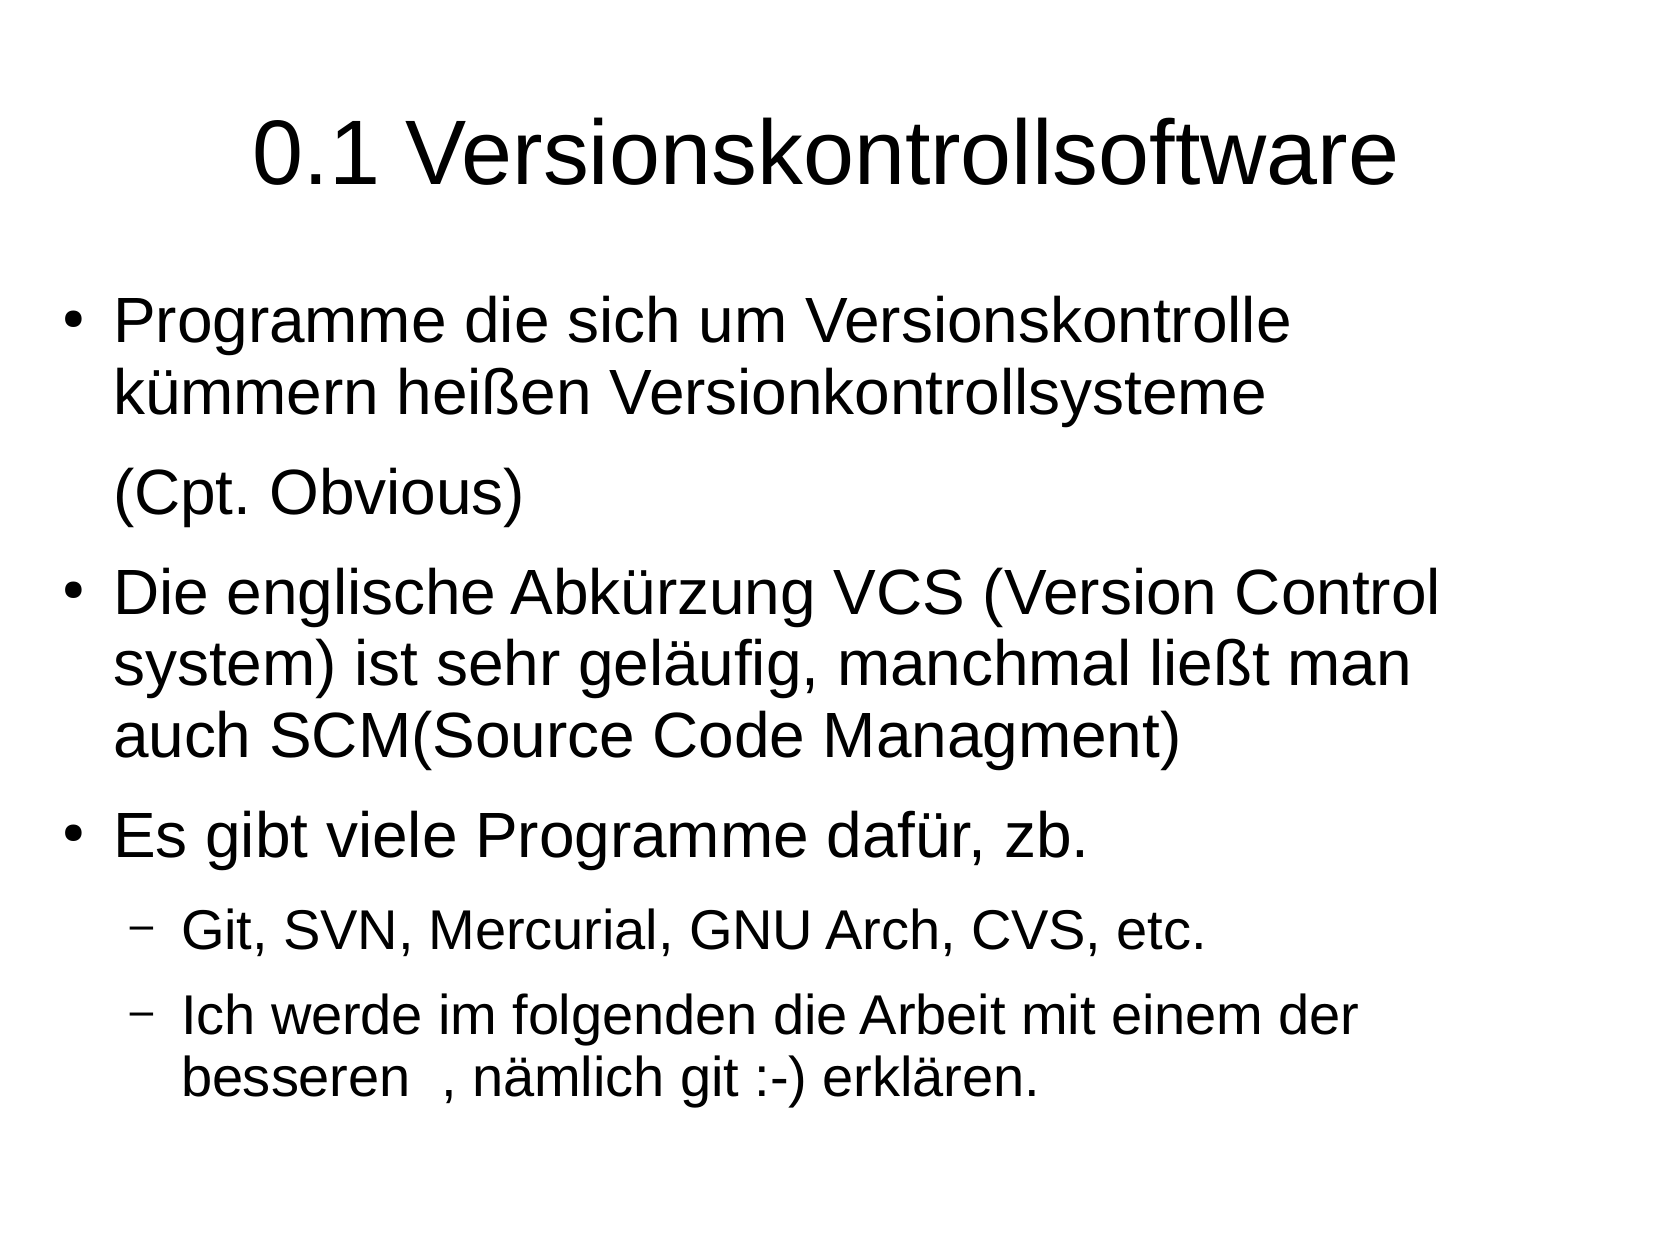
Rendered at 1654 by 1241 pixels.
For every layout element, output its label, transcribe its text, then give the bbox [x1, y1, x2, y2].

title 0.1 Versionskontrollsoftware [82, 49, 1571, 257]
list Programme die sich um Versionskontrolle kümmern heißen Versionkontrollsysteme (Cpt. Obvious) Die englische Abkürzung VCS (Version Control system) ist sehr geläufig, manchmal ließt man auch SCM(Source Code Managment) Es gibt viele Programme dafür, zb. Git, SVN, Mercurial, GNU Arch, CVS, etc. Ich werde im folgenden die Arbeit mit einem der besseren , nämlich git :-) erklären. [45, 285, 1501, 1126]
